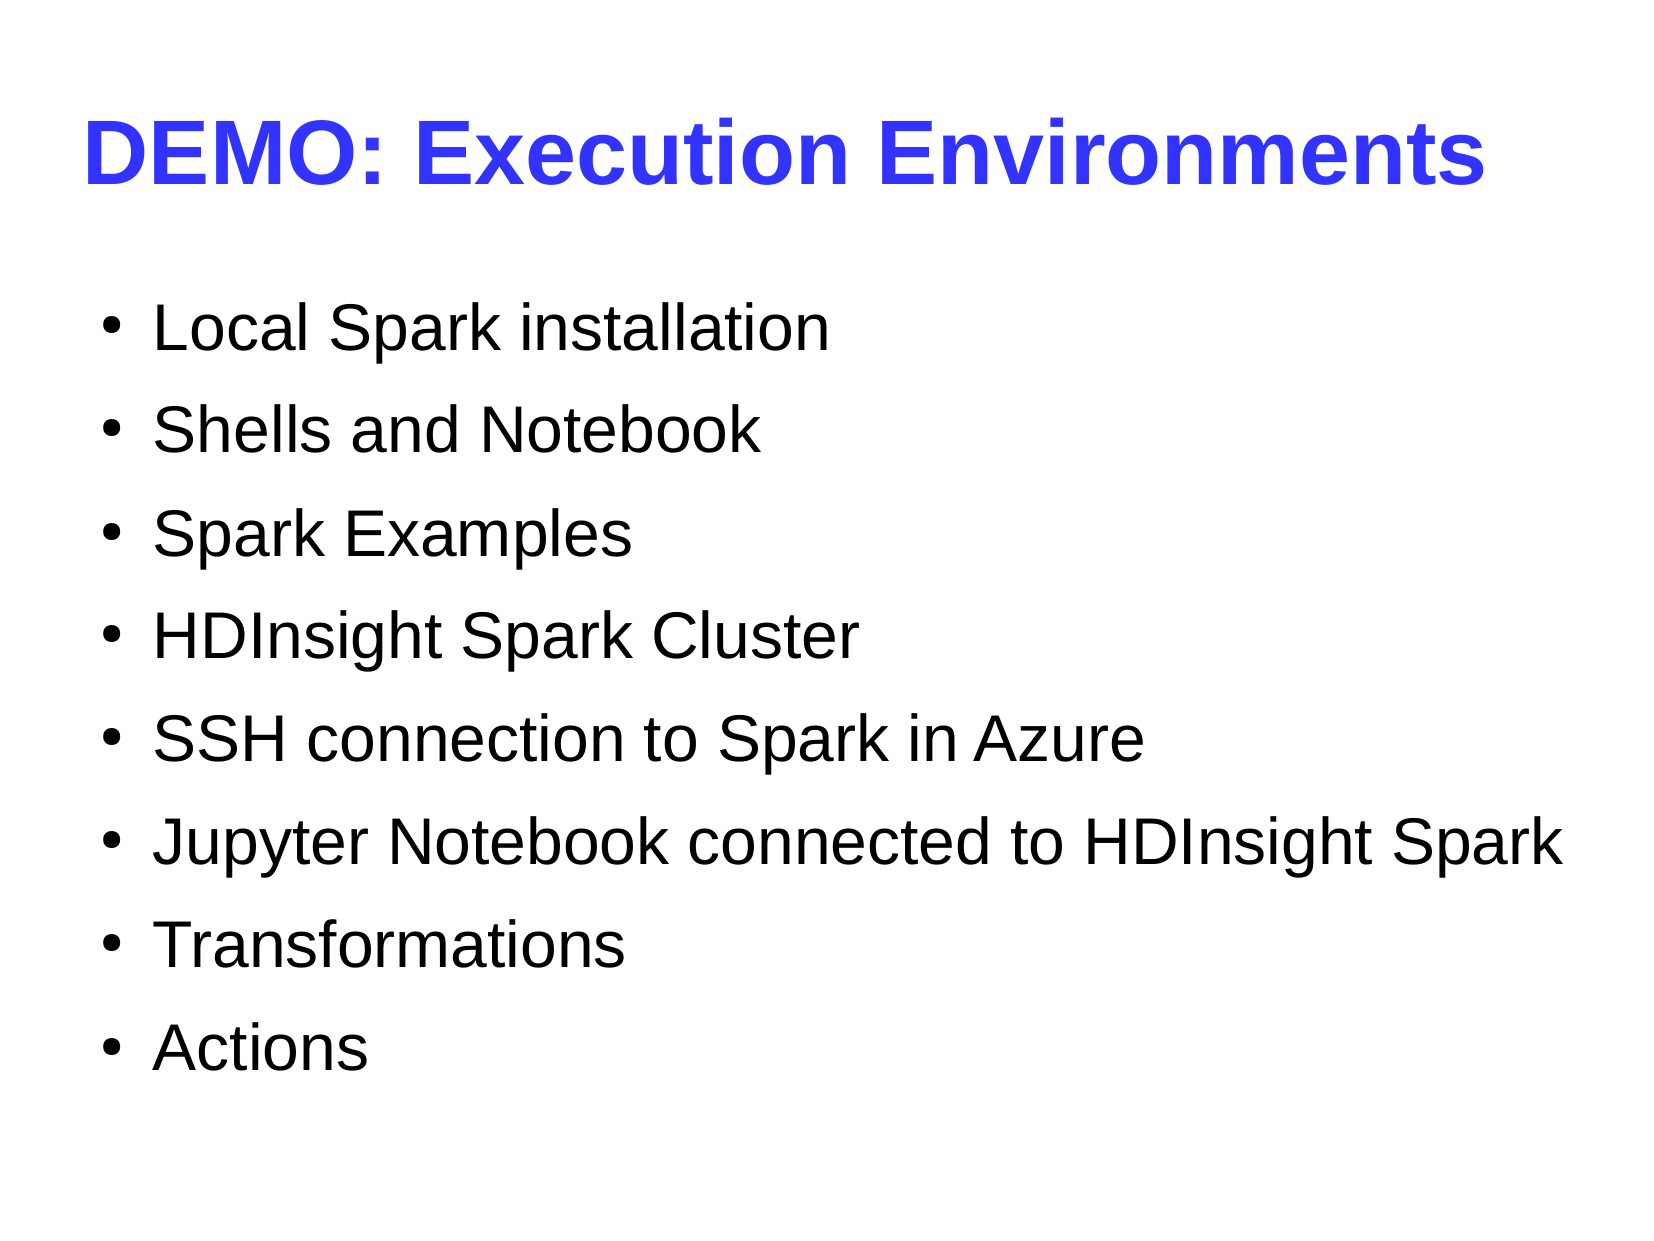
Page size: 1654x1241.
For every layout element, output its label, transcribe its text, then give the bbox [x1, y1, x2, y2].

title DEMO: Execution Environments [82, 49, 1571, 257]
list Local Spark installation Shells and Notebook Spark Examples HDInsight Spark Cluster SSH connection to Spark in Azure Jupyter Notebook connected to HDInsight Spark Transformations Actions [82, 290, 1571, 1156]
